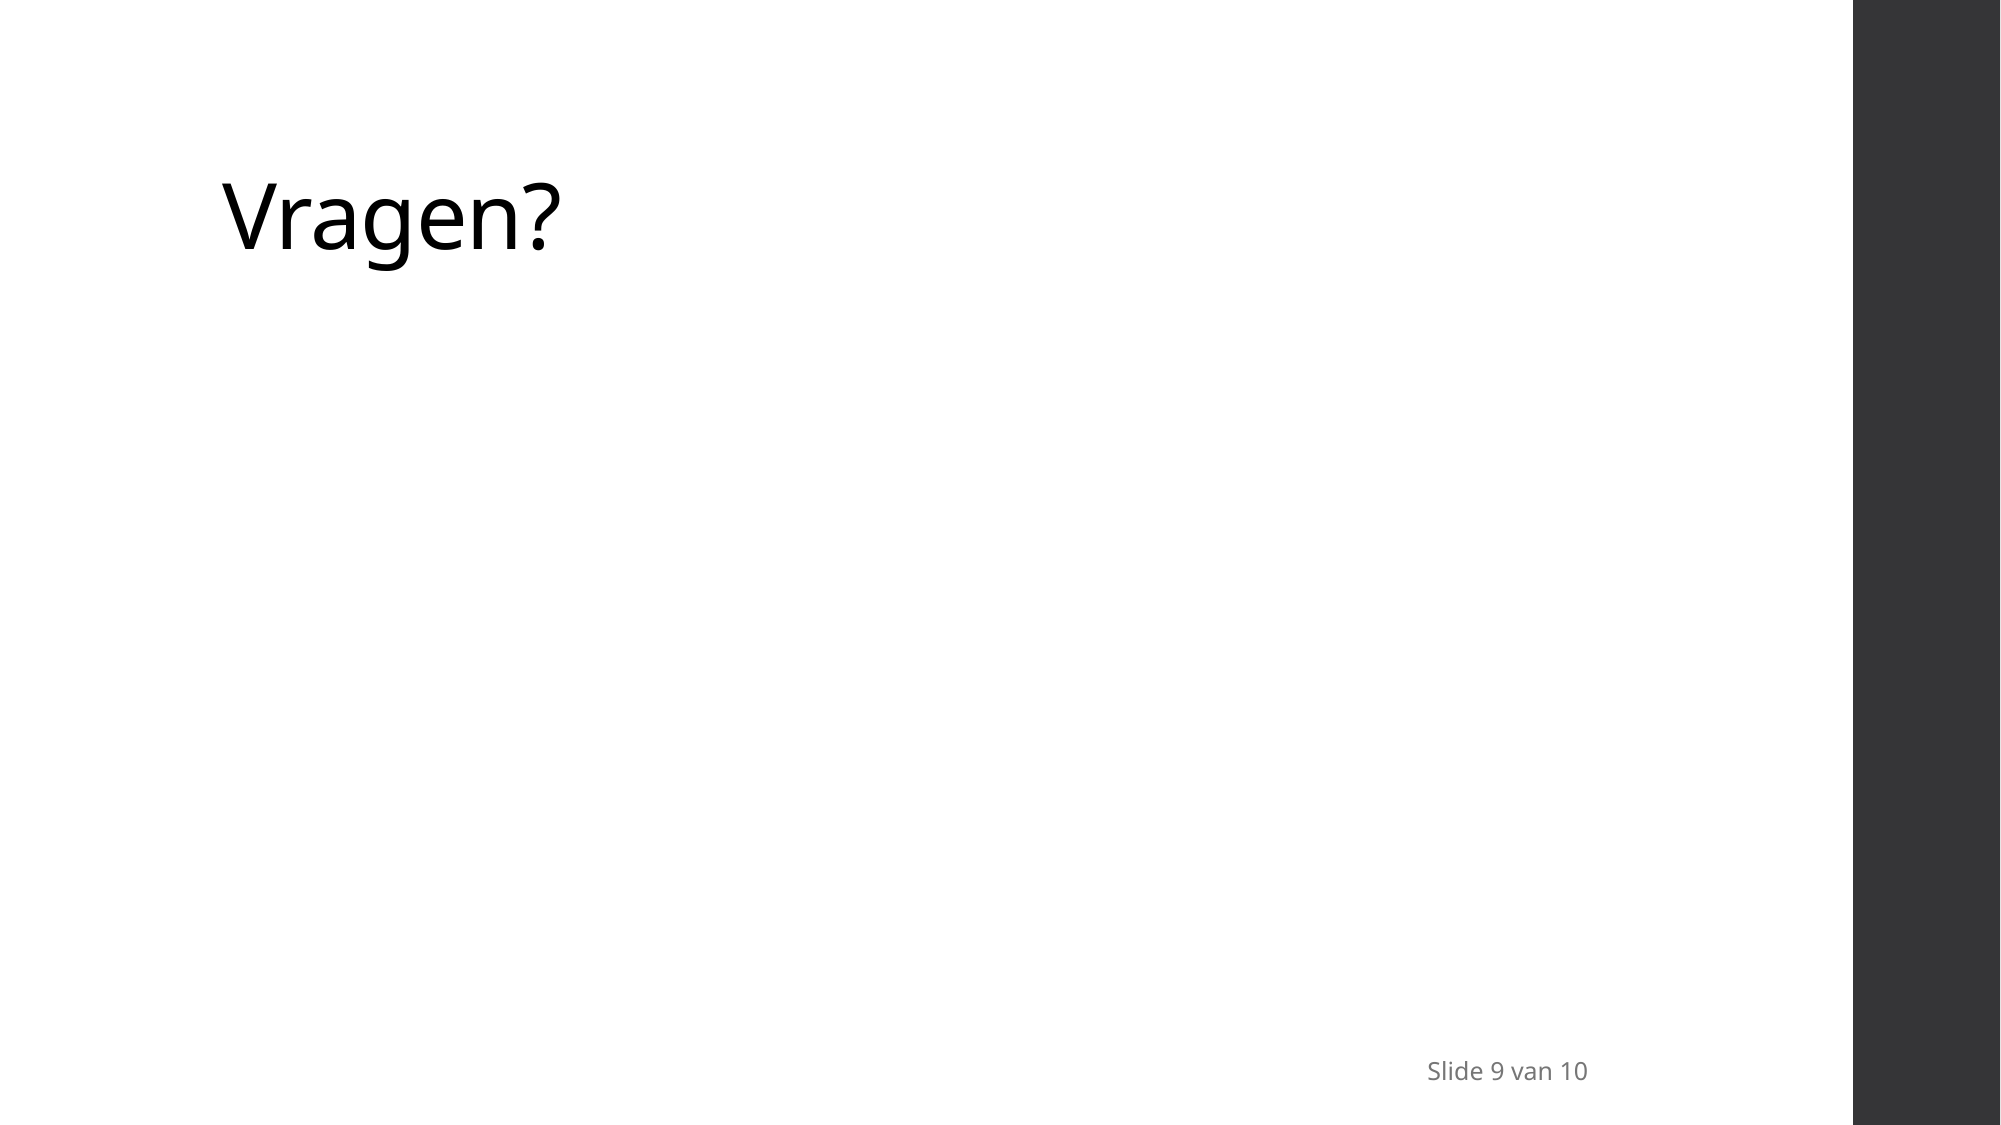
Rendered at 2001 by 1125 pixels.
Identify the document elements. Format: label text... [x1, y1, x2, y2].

title Vragen? [206, 60, 1797, 278]
text_box Slide van 10 [1412, 1042, 1863, 1103]
